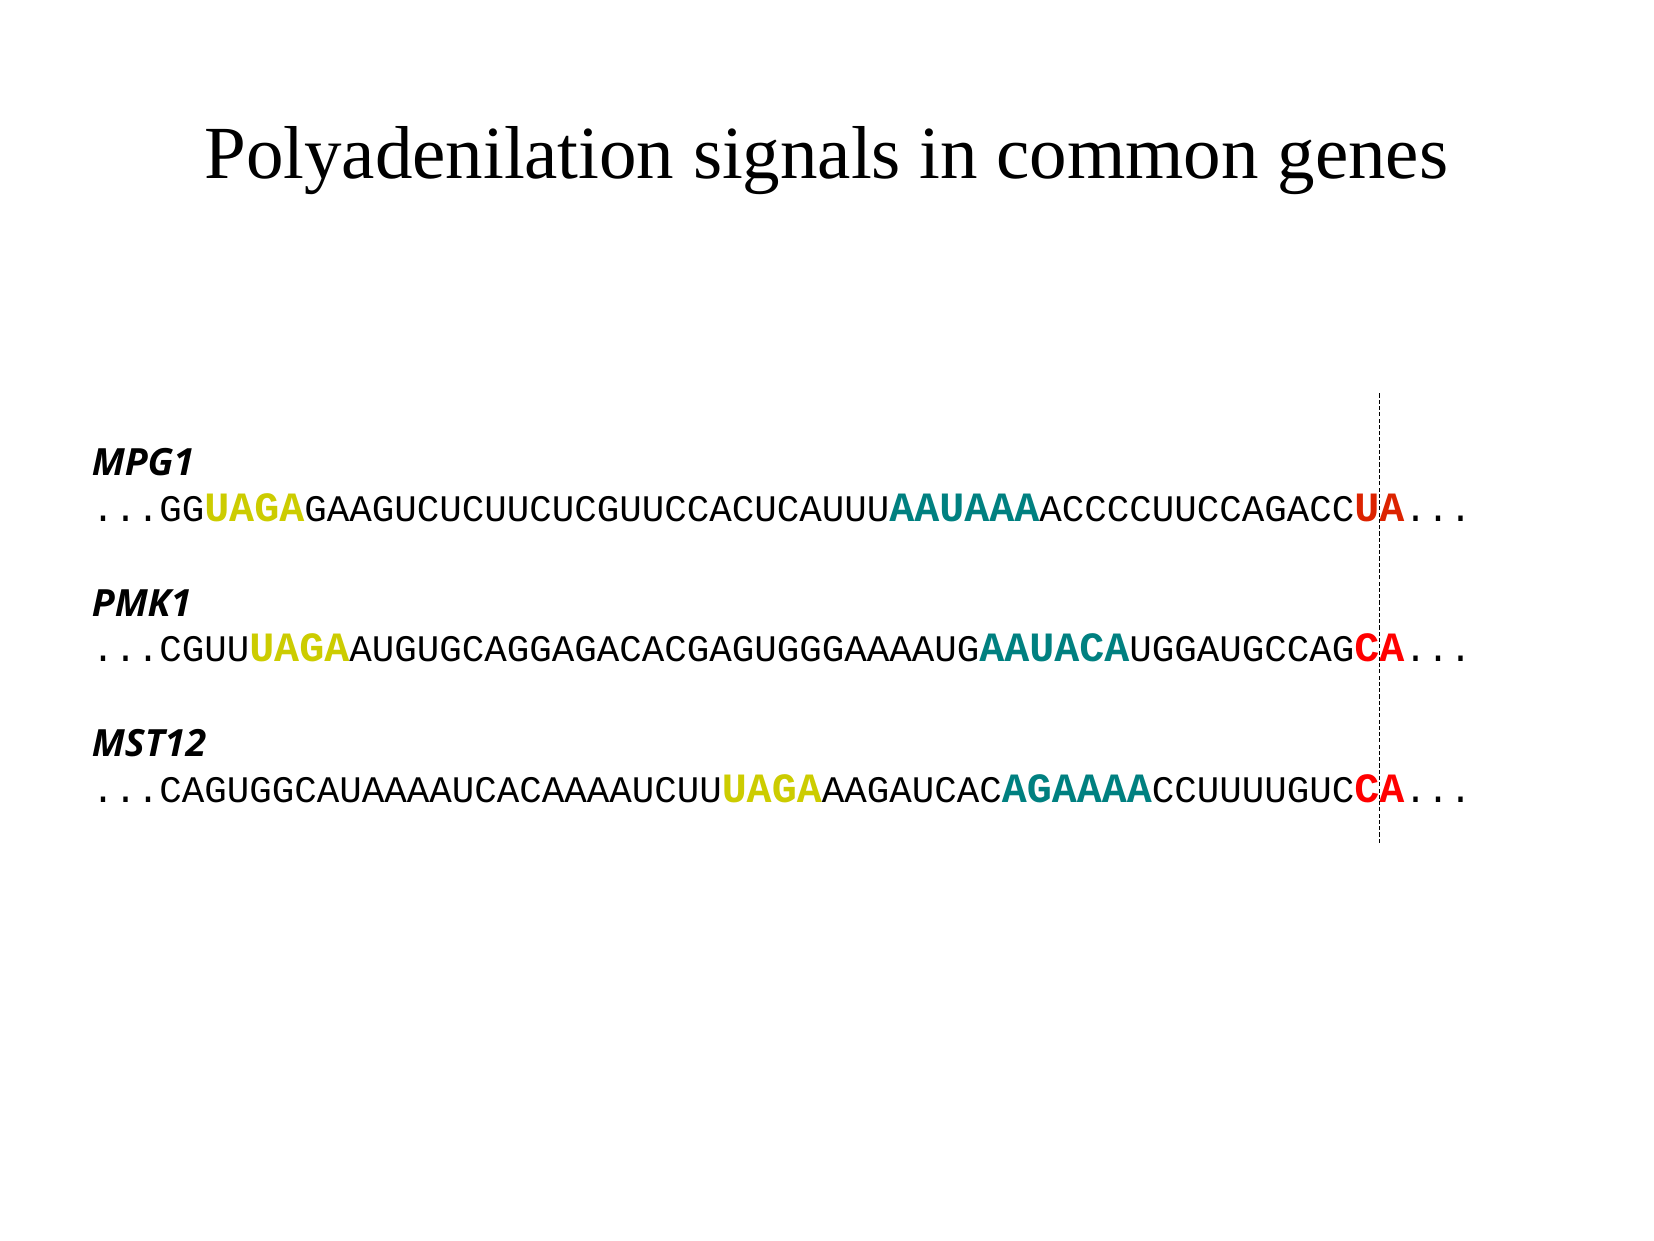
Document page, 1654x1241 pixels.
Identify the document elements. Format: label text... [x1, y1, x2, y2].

text_box MPG1 ...GGUAGAGAAGUCUCUUCUCGUUCCACUCAUUUAAUAAAACCCCUUCCAGACCUA... PMK1 ...CGUUUAGAAUGUGCAGGAGACACGAGUGGGAAAAUGAAUACAUGGAUGCCAGCA... MST12 ...CAGUGGCAUAAAAUCACAAAAUCUUUAGAAAGAUCACAGAAAACCUUUUGUCCA... [77, 428, 1654, 851]
title Polyadenilation signals in common genes [82, 49, 1571, 257]
